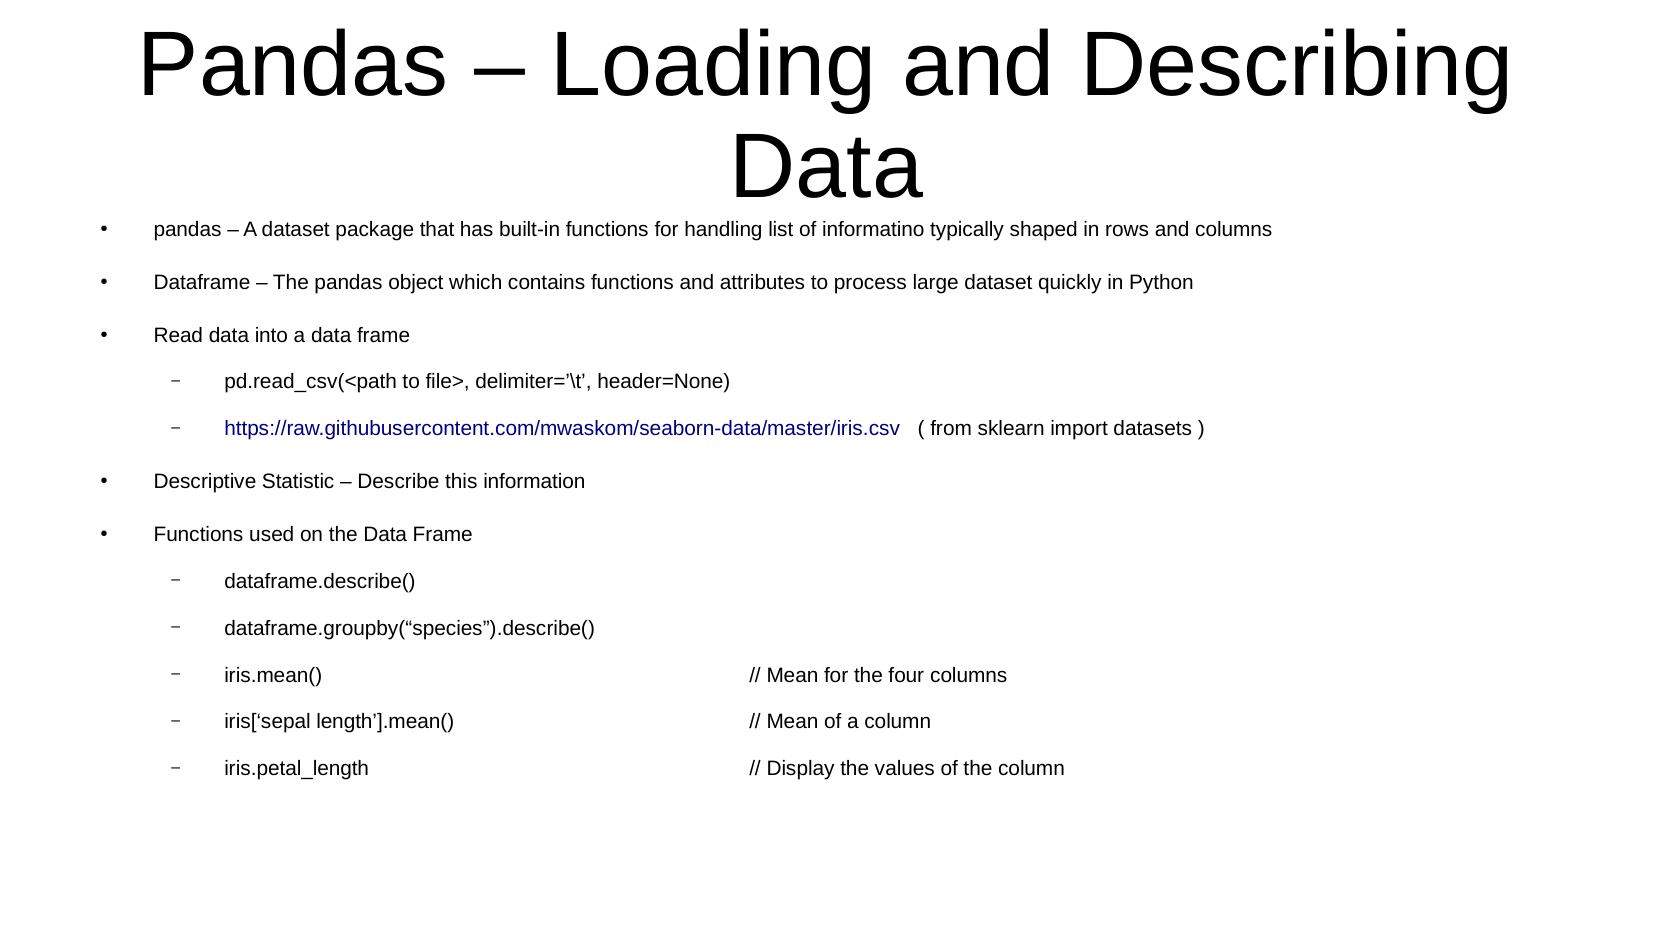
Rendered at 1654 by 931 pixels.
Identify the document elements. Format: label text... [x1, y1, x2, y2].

list pandas – A dataset package that has built-in functions for handling list of informatino typically shaped in rows and columns Dataframe – The pandas object which contains functions and attributes to process large dataset quickly in Python Read data into a data frame pd.read_csv(<path to file>, delimiter=’\t’, header=None) https://raw.githubusercontent.com/mwaskom/seaborn-data/master/iris.csv ( from sklearn import datasets ) Descriptive Statistic – Describe this information Functions used on the Data Frame dataframe.describe() dataframe.groupby(“species”).describe() iris.mean() // Mean for the four columns iris[‘sepal length’].mean() // Mean of a column iris.petal_length // Display the values of the column [82, 217, 1621, 916]
title Pandas – Loading and Describing Data [82, 12, 1571, 217]
